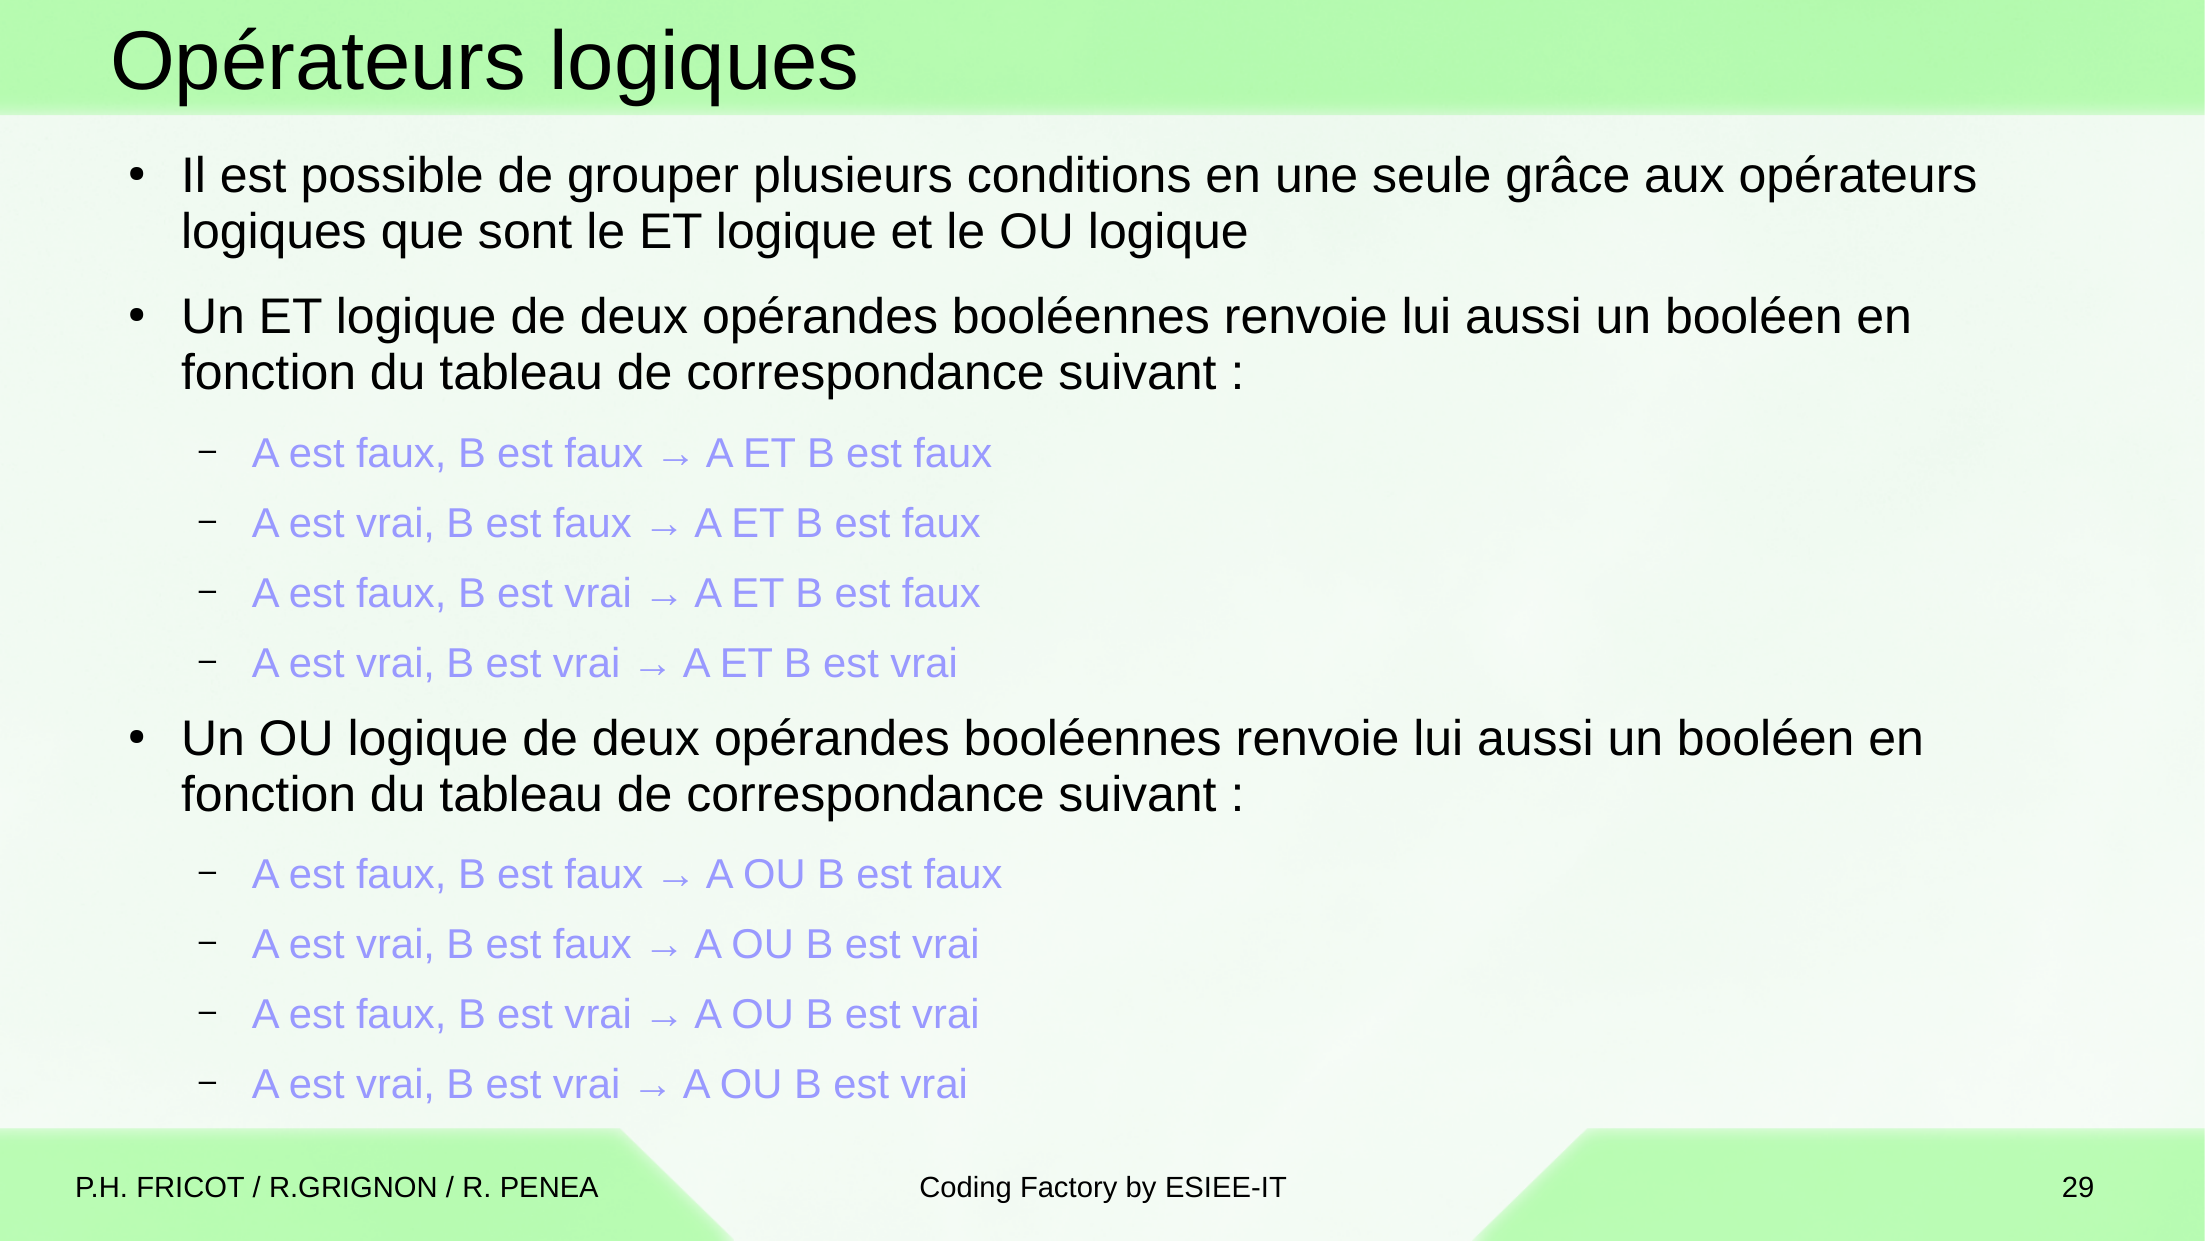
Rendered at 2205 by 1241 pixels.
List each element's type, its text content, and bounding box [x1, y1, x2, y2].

title Opérateurs logiques [110, 49, 2095, 218]
list Il est possible de grouper plusieurs conditions en une seule grâce aux opérateurs logiques que sont le ET logique et le OU logique Un ET logique de deux opérandes booléennes renvoie lui aussi un booléen en fonction du tableau de correspondance suivant : A est faux, B est faux → A ET B est faux A est vrai, B est faux → A ET B est faux A est faux, B est vrai → A ET B est faux A est vrai, B est vrai → A ET B est vrai Un OU logique de deux opérandes booléennes renvoie lui aussi un booléen en fonction du tableau de correspondance suivant : A est faux, B est faux → A OU B est faux A est vrai, B est faux → A OU B est vrai A est faux, B est vrai → A OU B est vrai A est vrai, B est vrai → A OU B est vrai [110, 218, 2095, 1111]
picture [0, 0, 2205, 1241]
